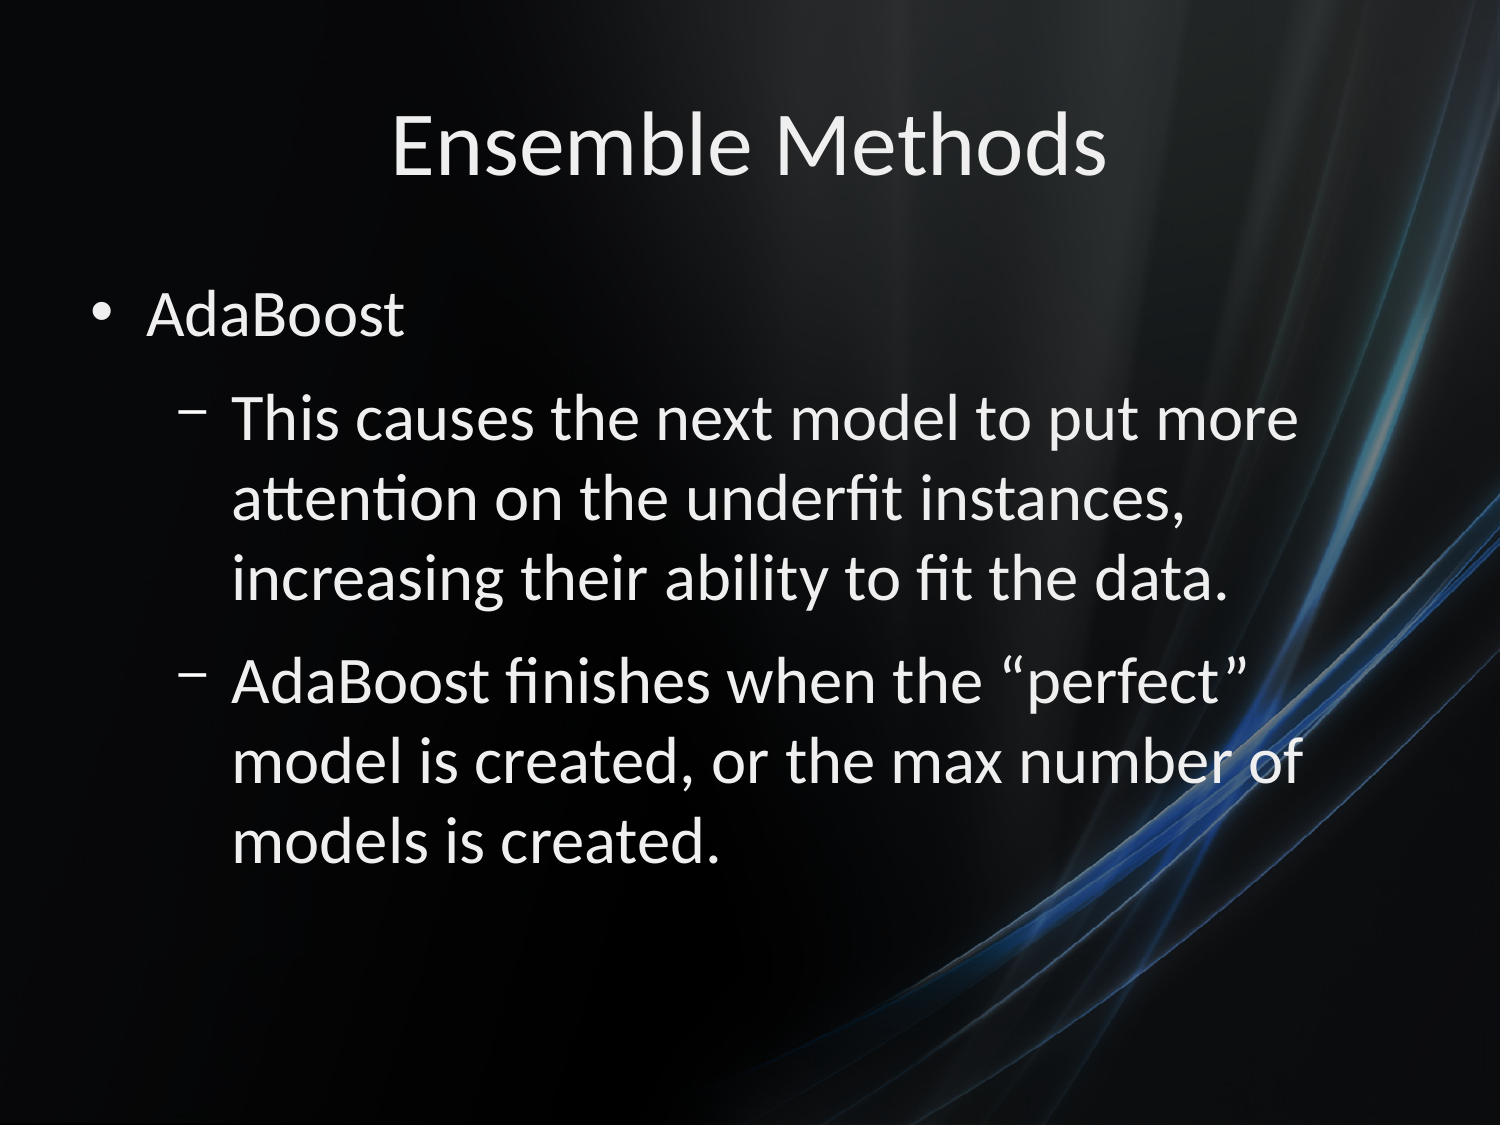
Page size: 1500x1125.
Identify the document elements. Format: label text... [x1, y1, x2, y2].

list AdaBoost This causes the next model to put more attention on the underfit instances, increasing their ability to fit the data. AdaBoost finishes when the “perfect” model is created, or the max number of models is created. [75, 262, 1425, 1005]
picture [0, 0, 1500, 1125]
title Ensemble Methods [75, 45, 1425, 233]
